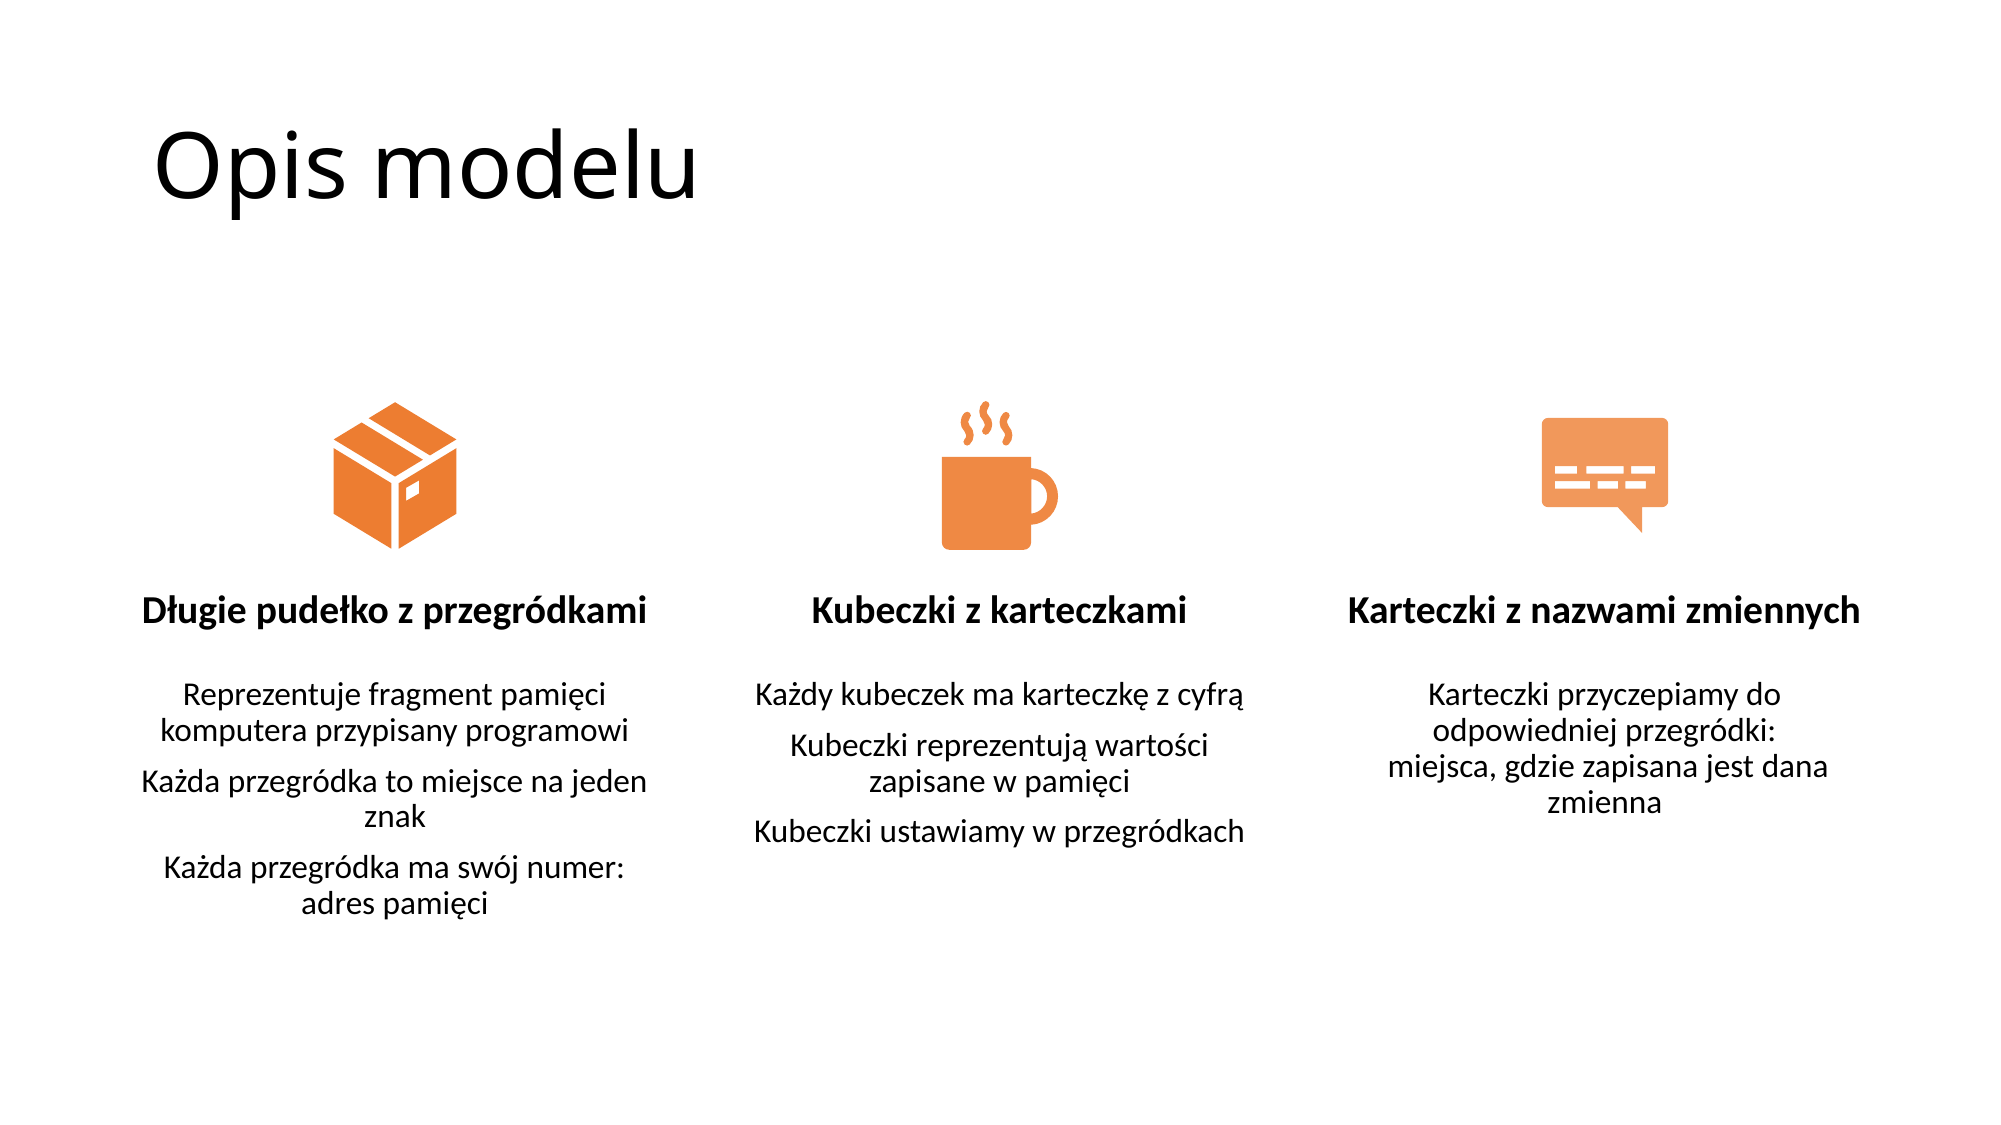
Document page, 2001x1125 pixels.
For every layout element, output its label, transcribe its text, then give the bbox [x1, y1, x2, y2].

text_box [1515, 385, 1695, 566]
text_box Karteczki z nazwami zmiennych [1347, 588, 1863, 667]
text_box Karteczki przyczepiamy do odpowiedniej przegródki: miejsca, gdzie zapisana jest dana zmienna [1347, 676, 1863, 928]
text_box [305, 385, 485, 566]
text_box Reprezentuje fragment pamięci komputera przypisany programowi Każda przegródka to miejsce na jeden znak Każda przegródka ma swój numer: adres pamięci [137, 676, 653, 928]
text_box Każdy kubeczek ma karteczkę z cyfrą Kubeczki reprezentują wartości zapisane w pamięci Kubeczki ustawiamy w przegródkach [742, 676, 1258, 928]
text_box [910, 385, 1090, 566]
title Opis modelu [137, 59, 1863, 278]
text_box Długie pudełko z przegródkami [137, 588, 653, 667]
text_box Kubeczki z karteczkami [742, 588, 1258, 667]
